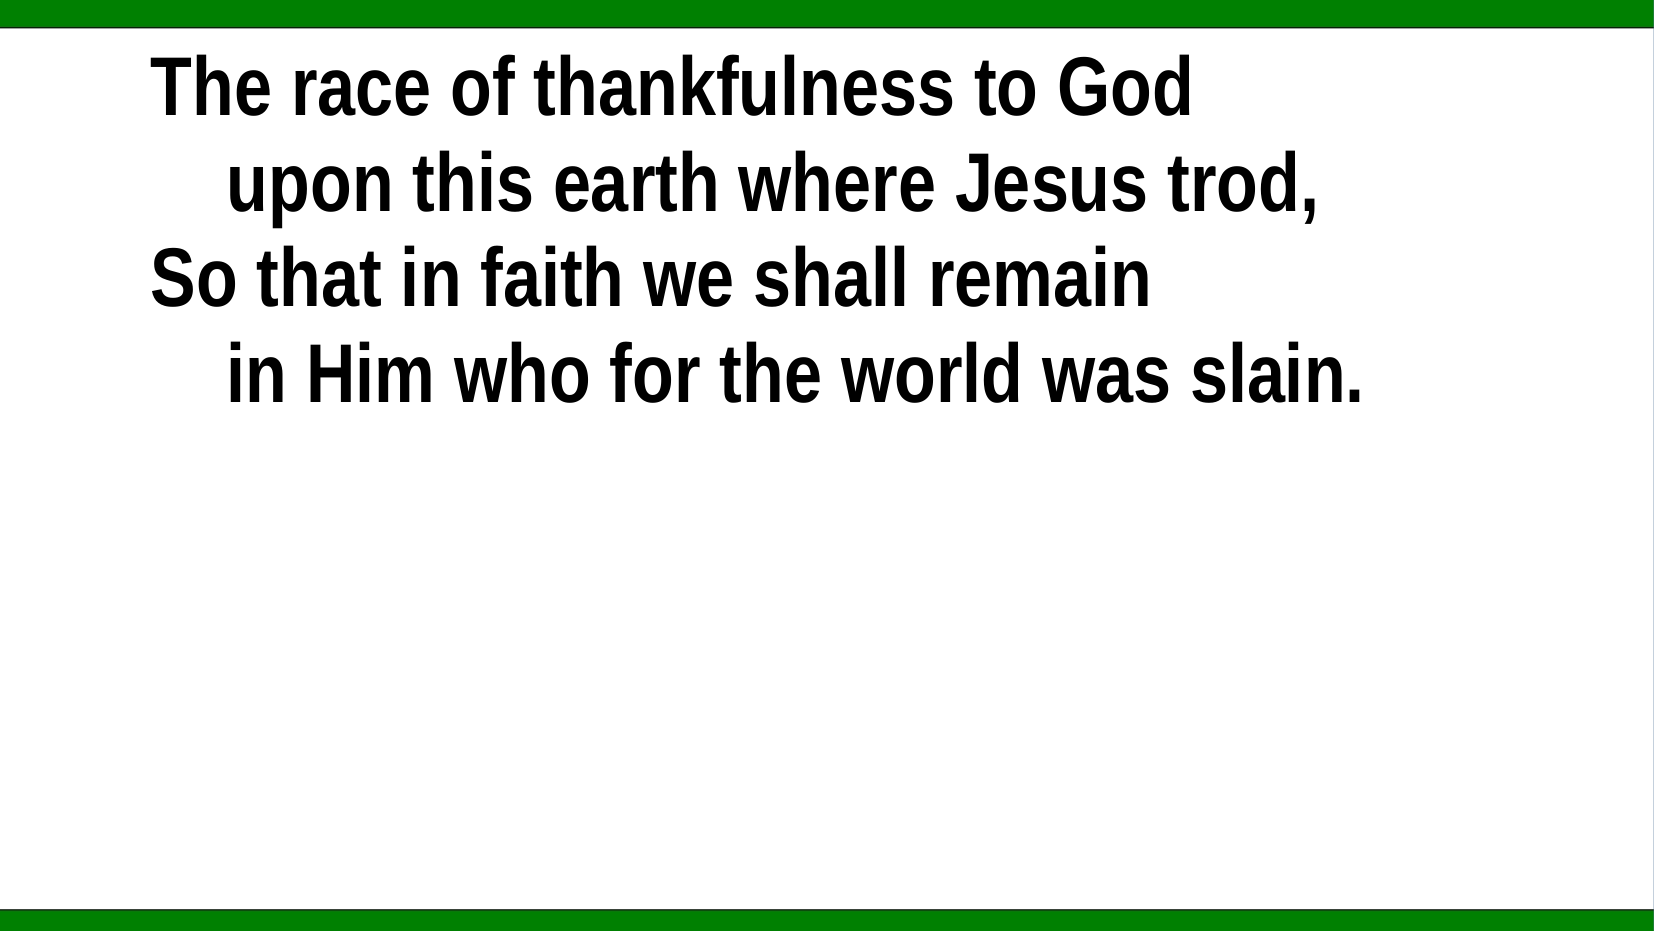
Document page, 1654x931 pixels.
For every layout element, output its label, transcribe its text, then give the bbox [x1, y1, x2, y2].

text_box The race of thankfulness to God upon this earth where Jesus trod, So that in faith we shall remain in Him who for the world was slain. [60, 30, 1576, 428]
picture [0, 0, 1654, 931]
